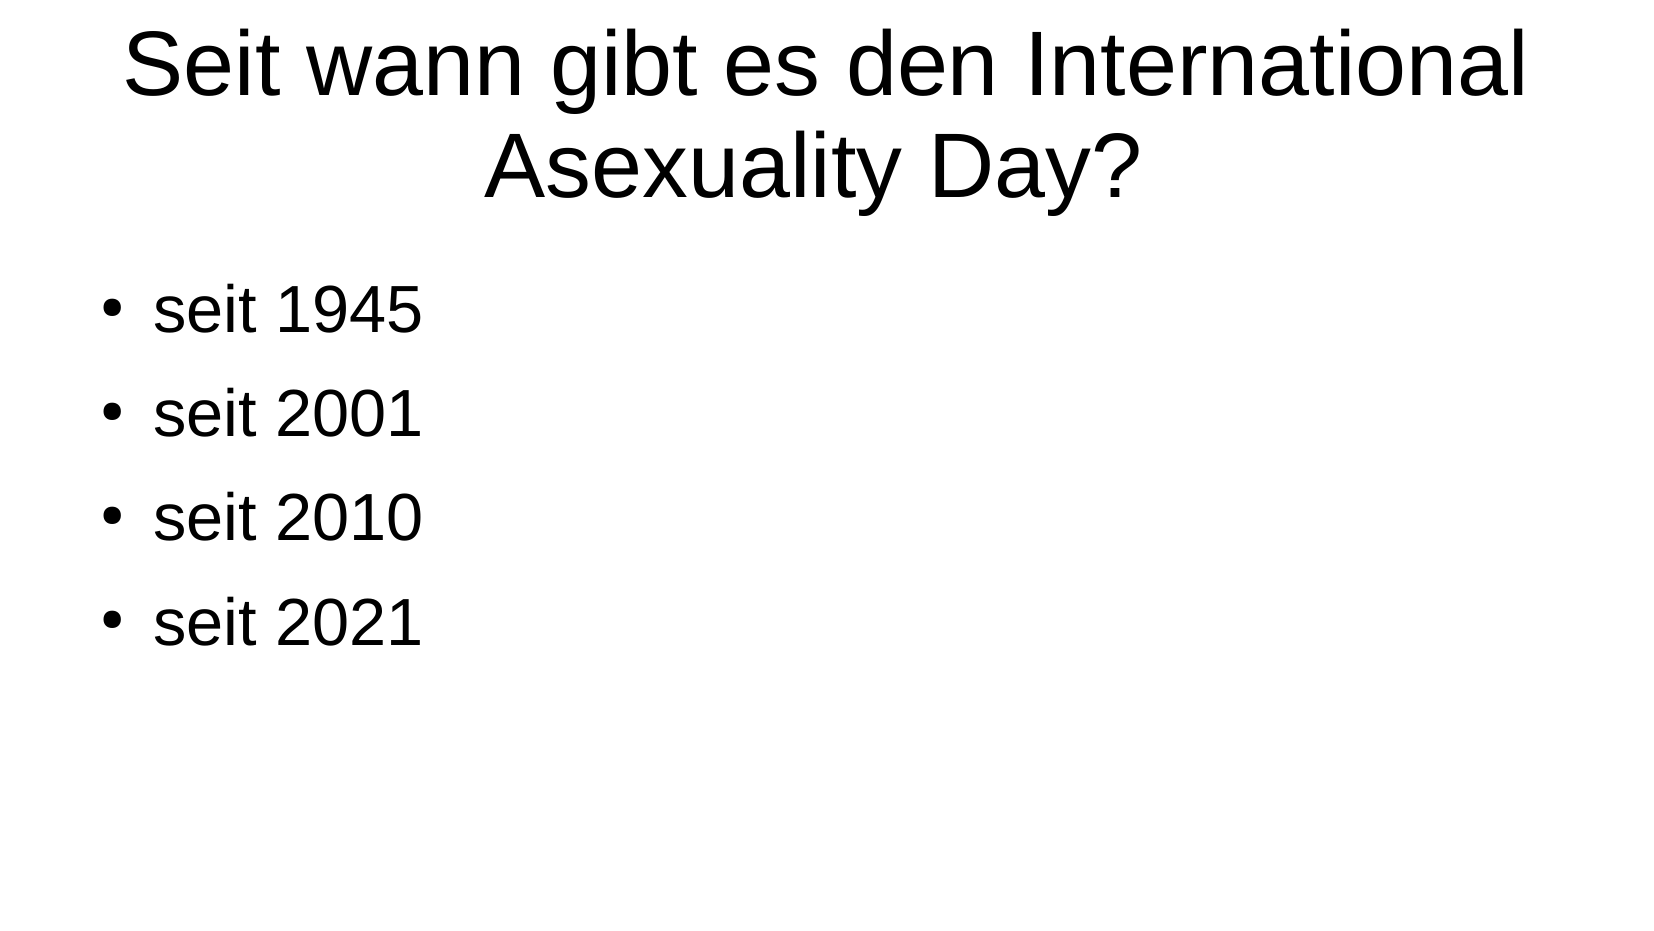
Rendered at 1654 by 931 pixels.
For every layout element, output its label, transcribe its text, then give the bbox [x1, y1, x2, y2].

title Seit wann gibt es den International Asexuality Day? [82, 12, 1571, 218]
list seit 1945 seit 2001 seit 2010 seit 2021 [82, 271, 1571, 922]
